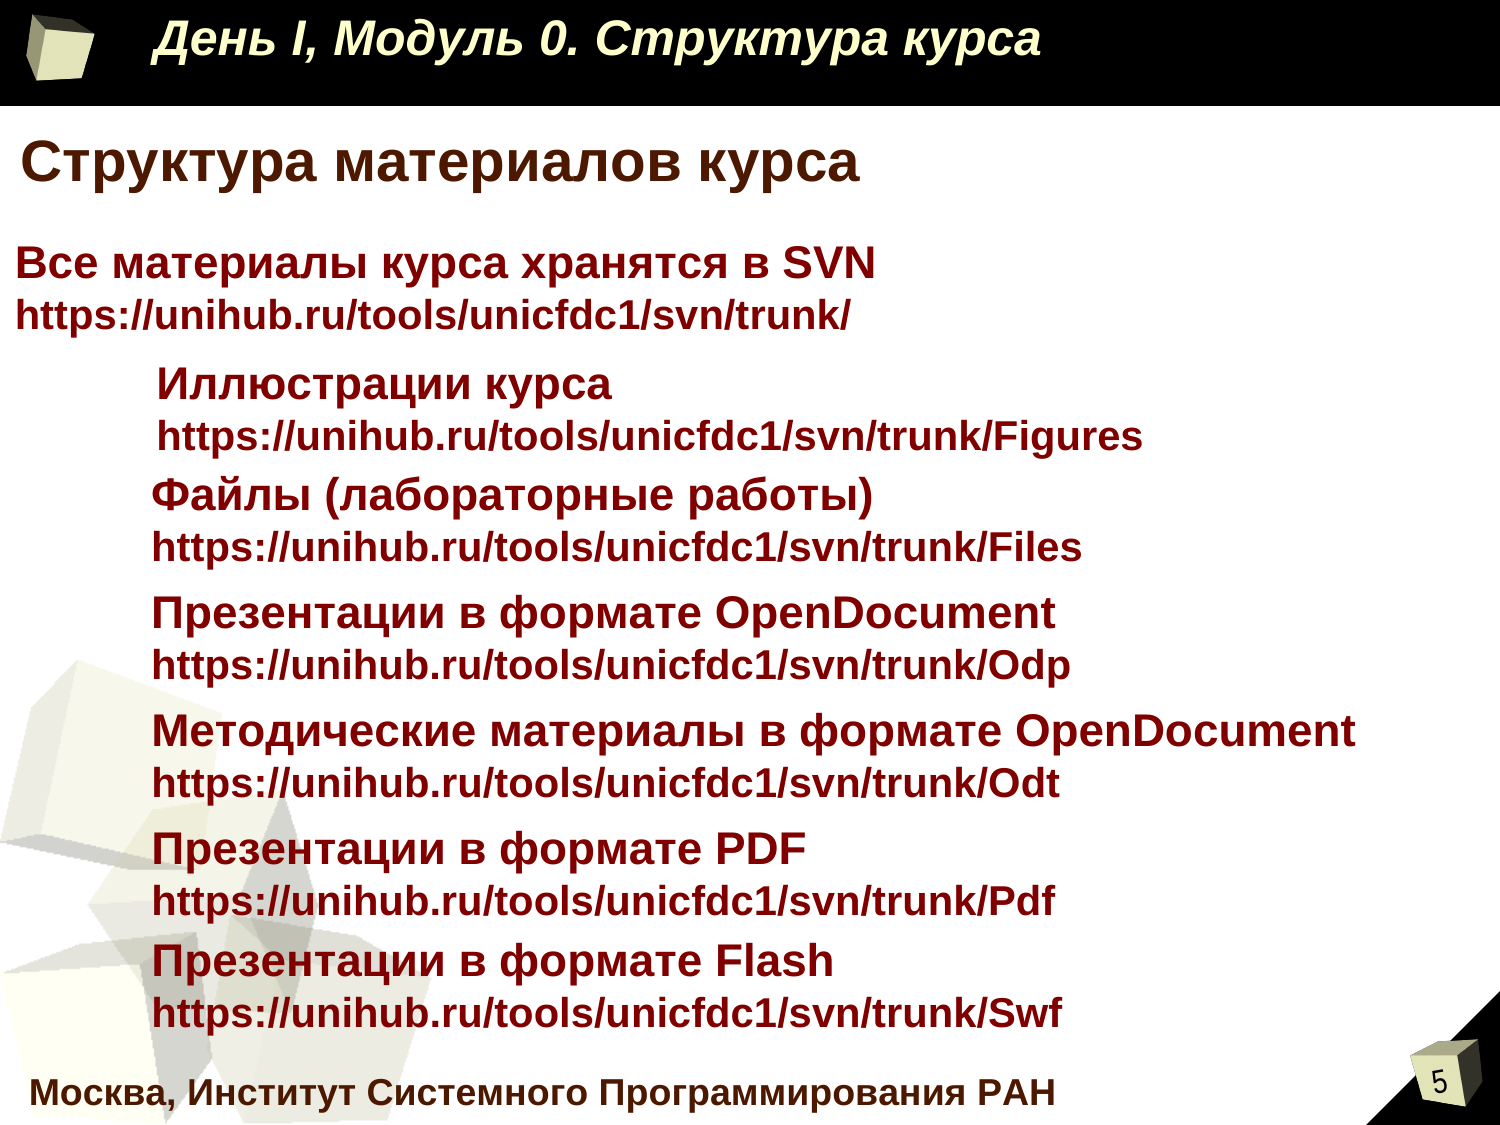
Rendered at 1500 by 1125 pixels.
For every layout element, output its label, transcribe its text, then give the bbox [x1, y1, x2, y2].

text_box Презентации в формате PDF https://unihub.ru/tools/unicfdc1/svn/trunk/Pdf [136, 811, 1477, 923]
picture [423, 1088, 433, 1102]
text_box Все материалы курса хранятся в SVN https://unihub.ru/tools/unicfdc1/svn/trunk/ [0, 225, 1500, 346]
picture [0, 659, 433, 1125]
text_box Иллюстрации курса https://unihub.ru/tools/unicfdc1/svn/trunk/Figures [141, 346, 1500, 467]
text_box Презентации в формате Flash https://unihub.ru/tools/unicfdc1/svn/trunk/Swf [136, 923, 1477, 1044]
text_box Презентации в формате OpenDocument https://unihub.ru/tools/unicfdc1/svn/trunk/Odp [136, 575, 1154, 693]
text_box Структура материалов курса [5, 115, 1500, 201]
text_box Методические материалы в формате OpenDocument https://unihub.ru/tools/unicfdc1/svn/trunk/Odt [136, 693, 1477, 811]
text_box Файлы (лабораторные работы) https://unihub.ru/tools/unicfdc1/svn/trunk/Files [136, 457, 1154, 575]
